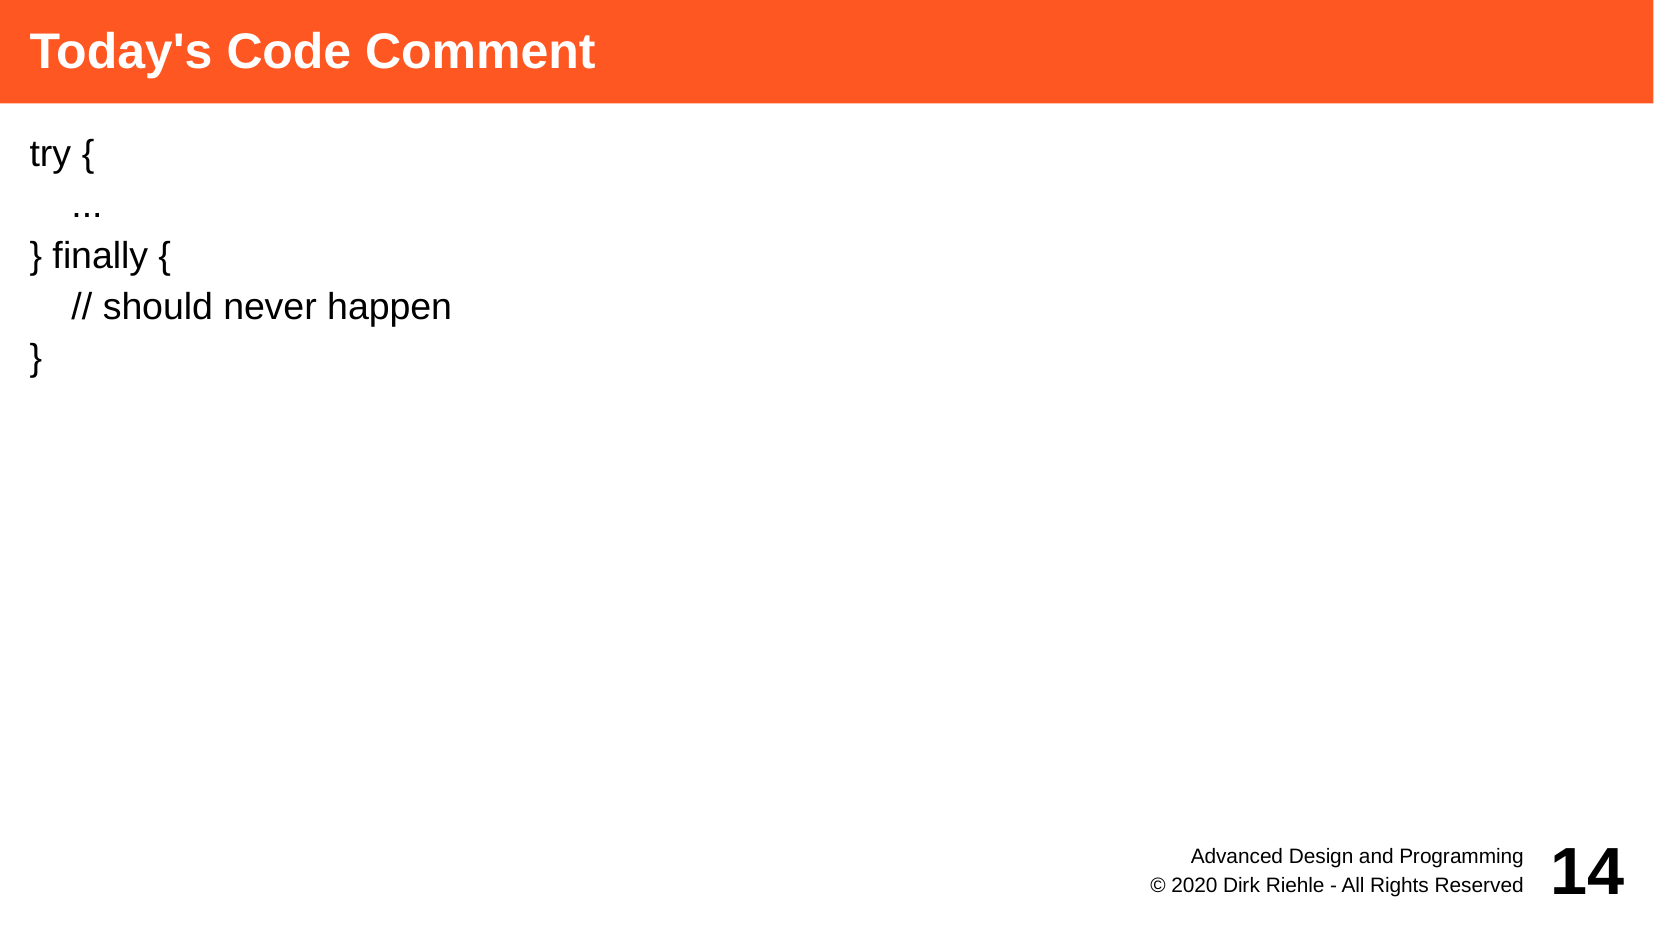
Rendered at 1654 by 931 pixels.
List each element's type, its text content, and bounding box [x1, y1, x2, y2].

title Today's Code Comment [0, 0, 1654, 104]
list try { ... } finally { // should never happen } [29, 132, 1625, 813]
